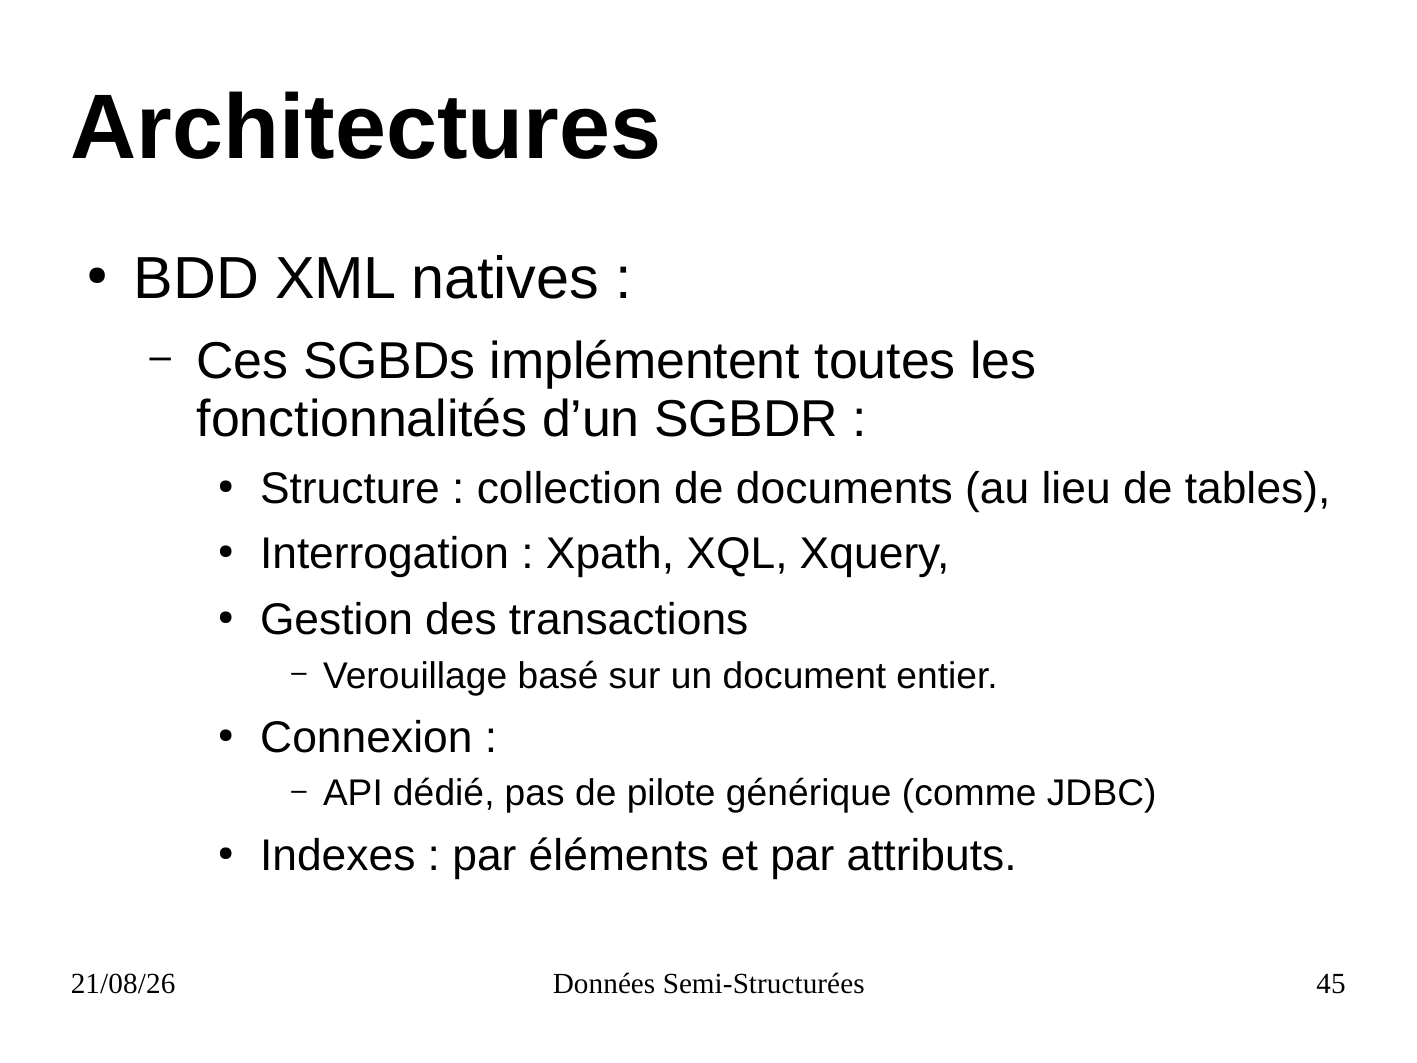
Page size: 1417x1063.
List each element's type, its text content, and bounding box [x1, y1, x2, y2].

title Architectures [70, 42, 1346, 212]
list BDD XML natives : Ces SGBDs implémentent toutes les fonctionnalités d’un SGBDR : Structure : collection de documents (au lieu de tables), Interrogation : Xpath, XQL, Xquery, Gestion des transactions Verouillage basé sur un document entier. Connexion : API dédié, pas de pilote générique (comme JDBC) Indexes : par éléments et par attributs. [70, 244, 1346, 925]
